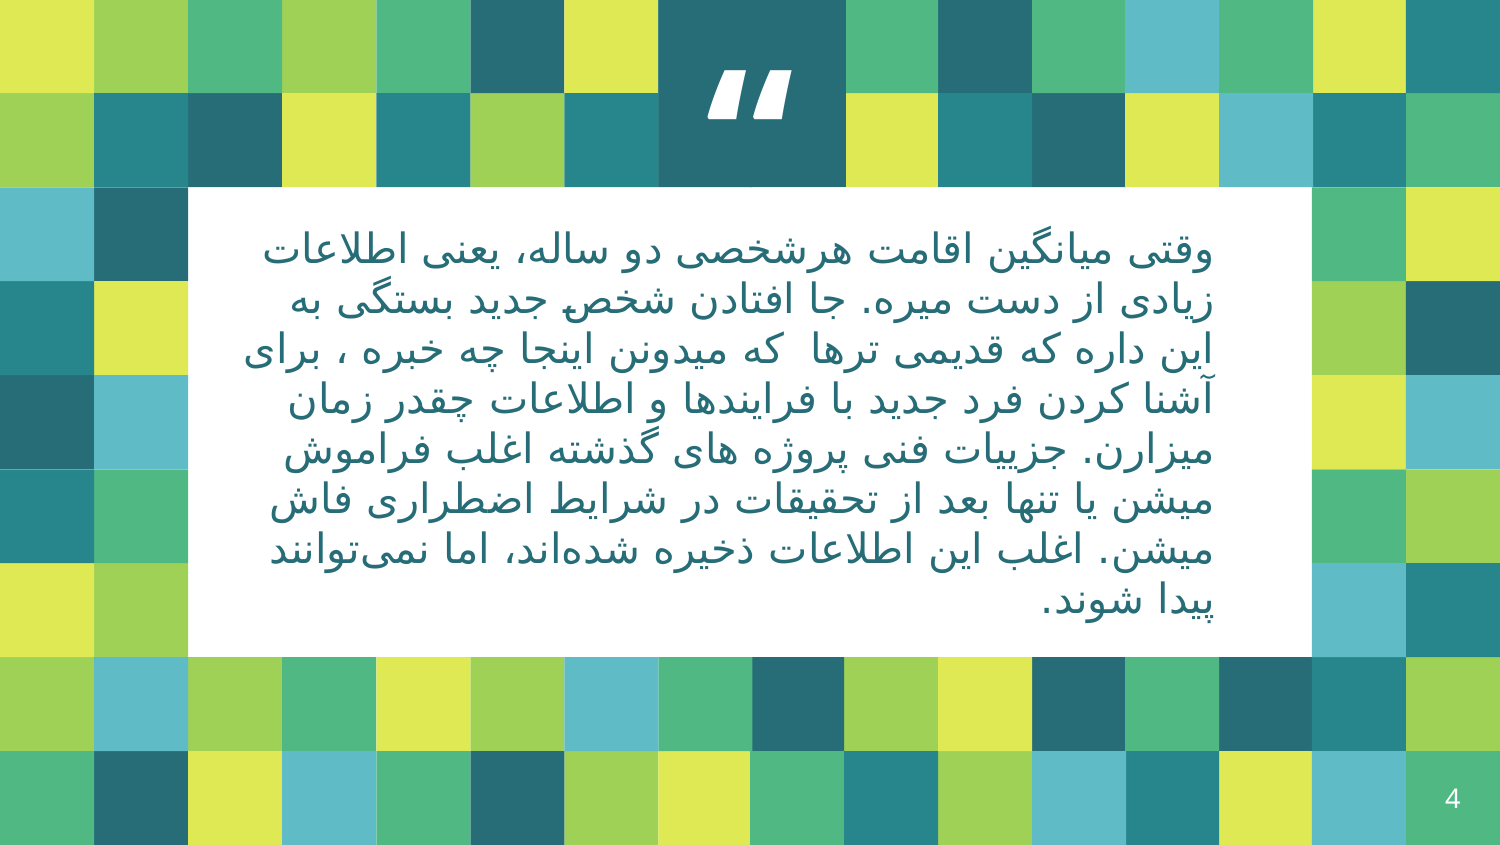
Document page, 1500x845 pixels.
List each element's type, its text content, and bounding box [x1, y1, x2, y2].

slide_number 4 [1405, 750, 1500, 845]
list وقتی میانگین اقامت هرشخصی دو ساله، یعنی اطلاعات زیادی از دست میره. جا افتادن شخص جدید بستگی به این داره که قدیمی ترها که میدونن اینجا چه خبره ، برای آشنا کردن فرد جدید با فرایندها و اطلاعات چقدر زمان میزارن. جزییات فنی پروژه های گذشته اغلب فراموش میشن یا تنها بعد از تحقیقات در شرایط اضطراری فاش میشن. اغلب این اطلاعات ذخیره شده‌اند، اما نمی‌توانند پیدا شوند. [228, 279, 1231, 565]
